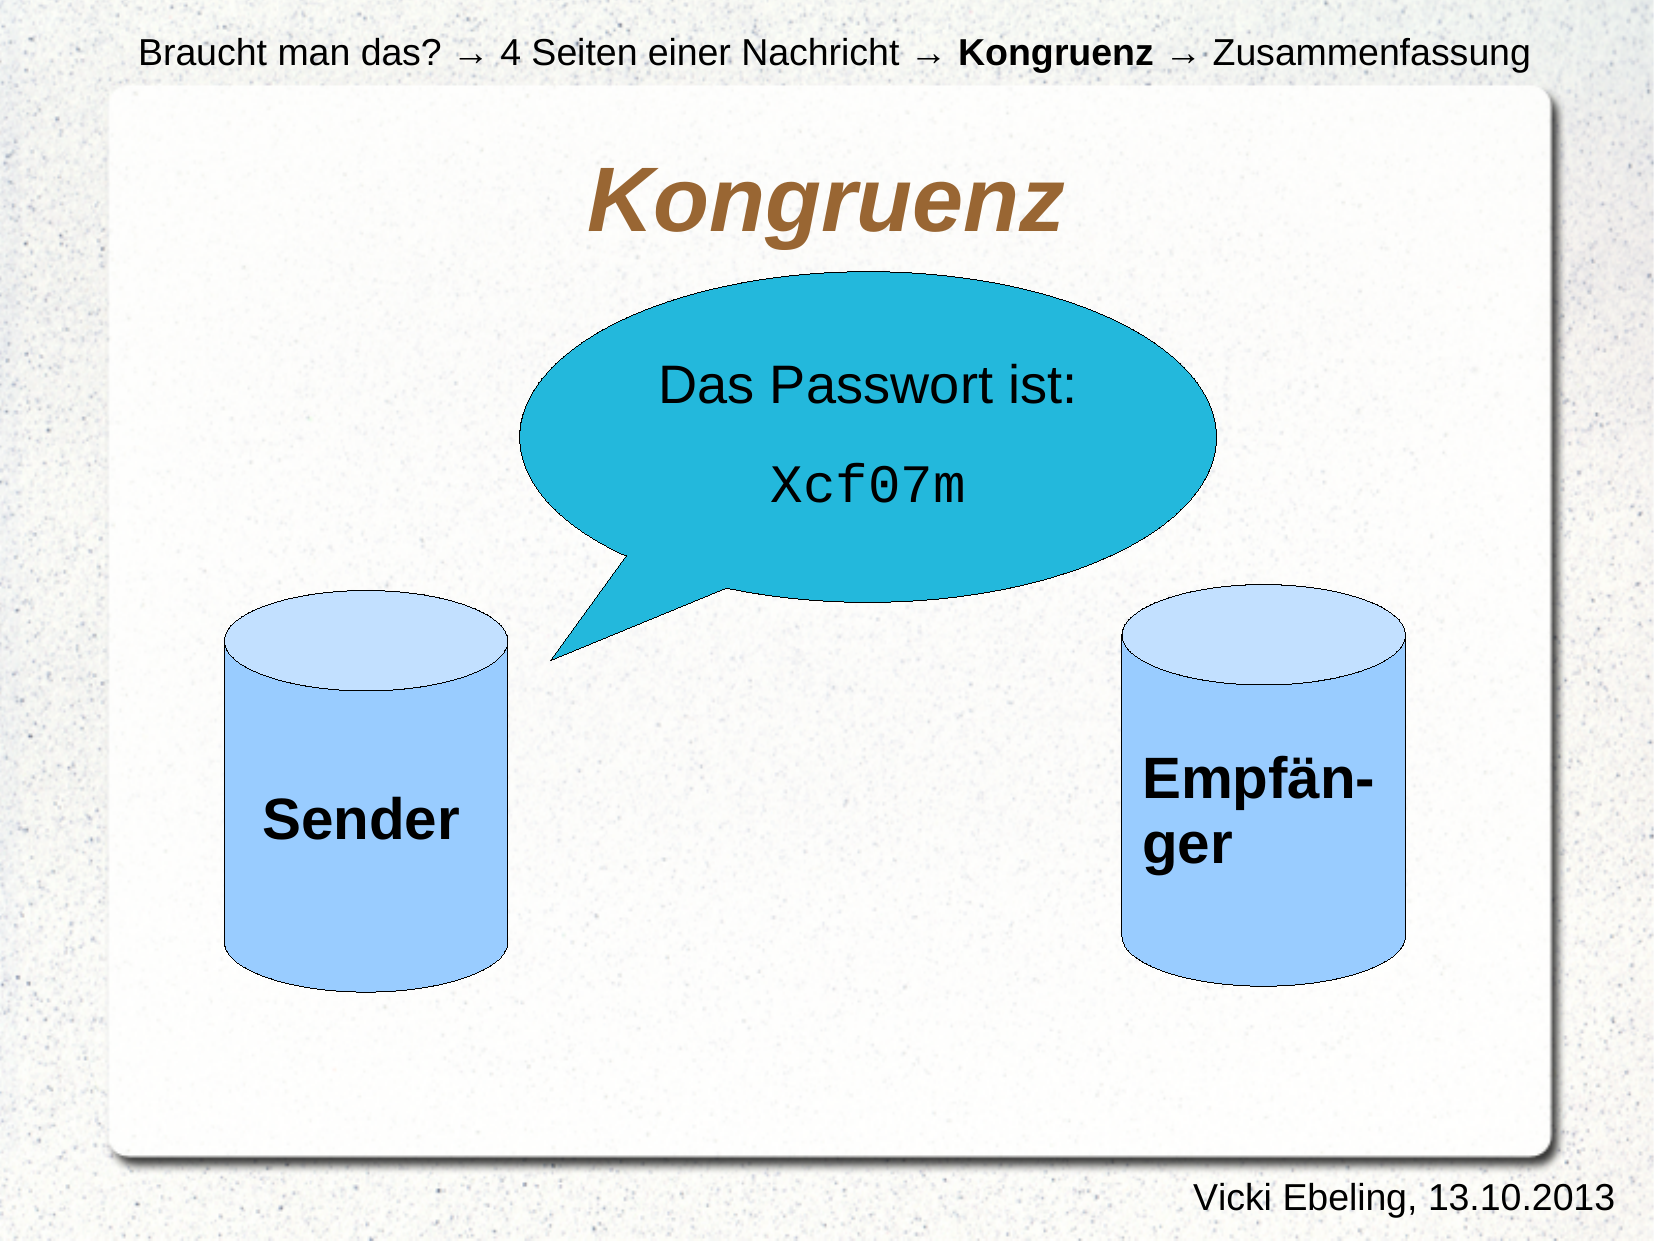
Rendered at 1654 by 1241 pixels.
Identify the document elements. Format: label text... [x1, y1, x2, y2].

text_box [224, 646, 508, 993]
title Kongruenz [118, 96, 1536, 304]
text_box Sender [247, 779, 476, 860]
text_box Braucht man das? → 4 Seiten einer Nachricht → Kongruenz → Zusammenfassung [123, 23, 1546, 81]
text_box [1121, 635, 1406, 987]
text_box Empfän- ger [1127, 738, 1391, 883]
text_box Vicki Ebeling, 13.10.2013 [1178, 1169, 1630, 1227]
picture [0, 0, 1654, 1241]
text_box Das Passwort ist: Xcf07m [519, 271, 1217, 661]
